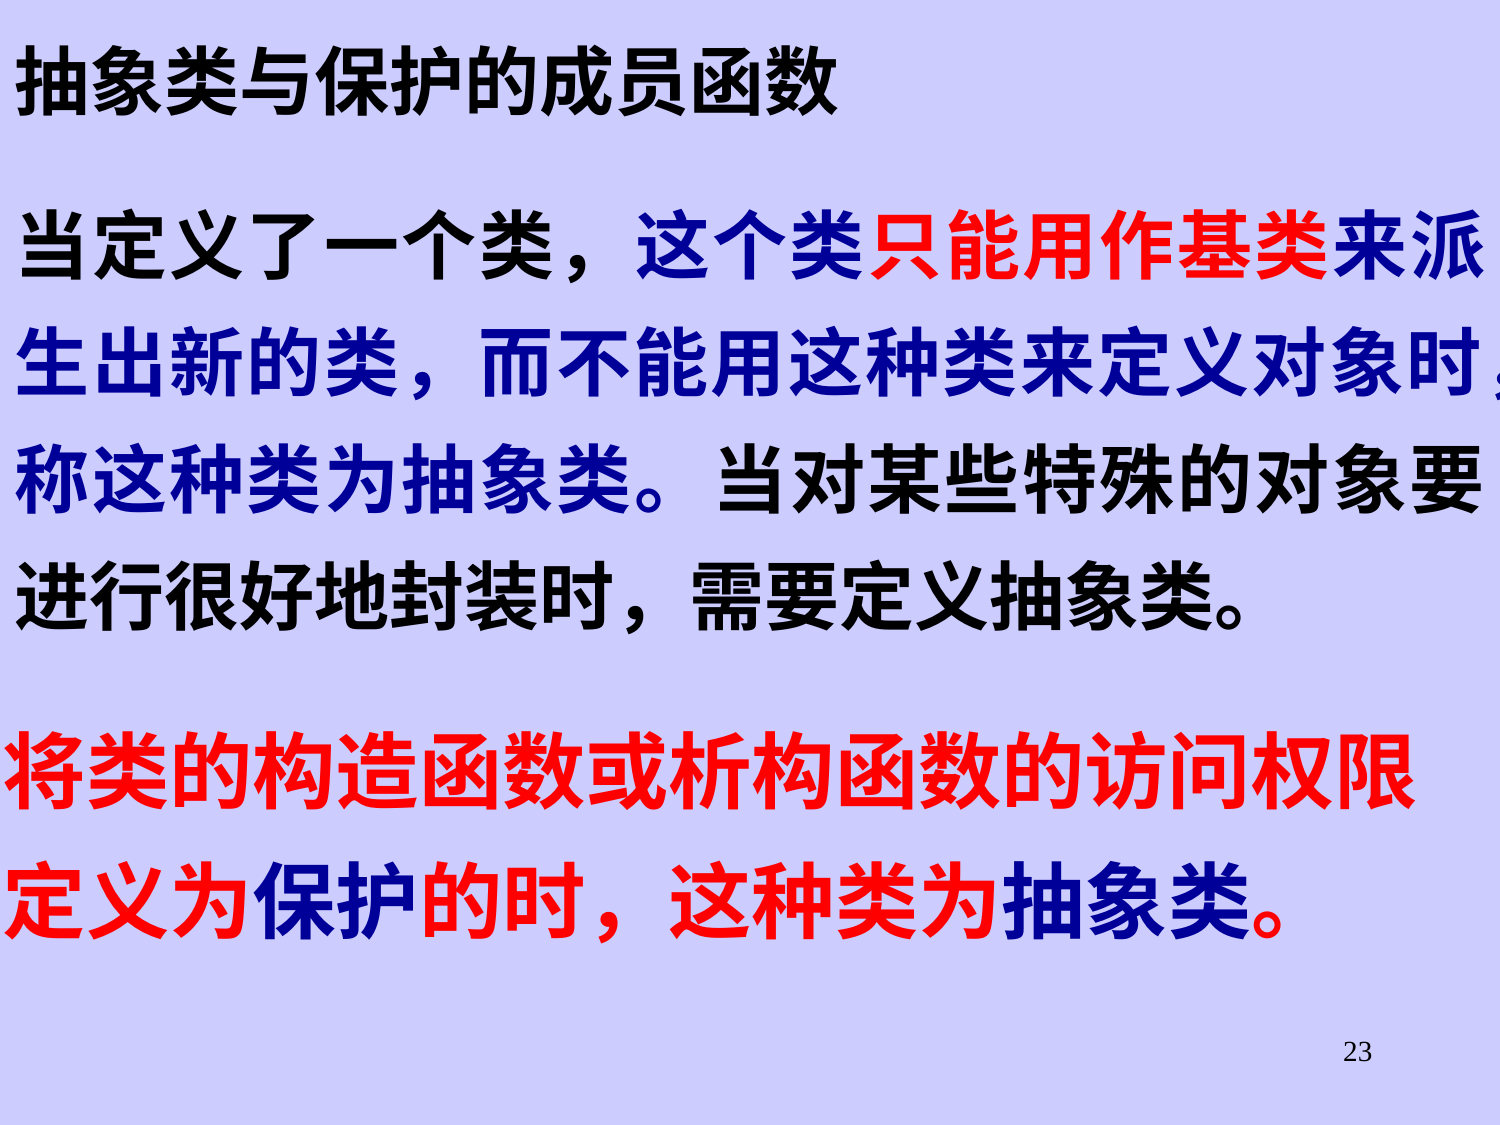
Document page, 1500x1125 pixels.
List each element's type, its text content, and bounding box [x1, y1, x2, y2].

text_box 抽象类与保护的成员函数 当定义了一个类，这个类只能用作基类来派生出新的类，而不能用这种类来定义对象时，称这种类为抽象类。当对某些特殊的对象要进行很好地封装时，需要定义抽象类。 [0, 0, 1500, 648]
text_box 将类的构造函数或析构函数的访问权限定义为保护的时，这种类为抽象类。 [0, 687, 1500, 951]
text_box <编号> [1074, 1025, 1388, 1101]
